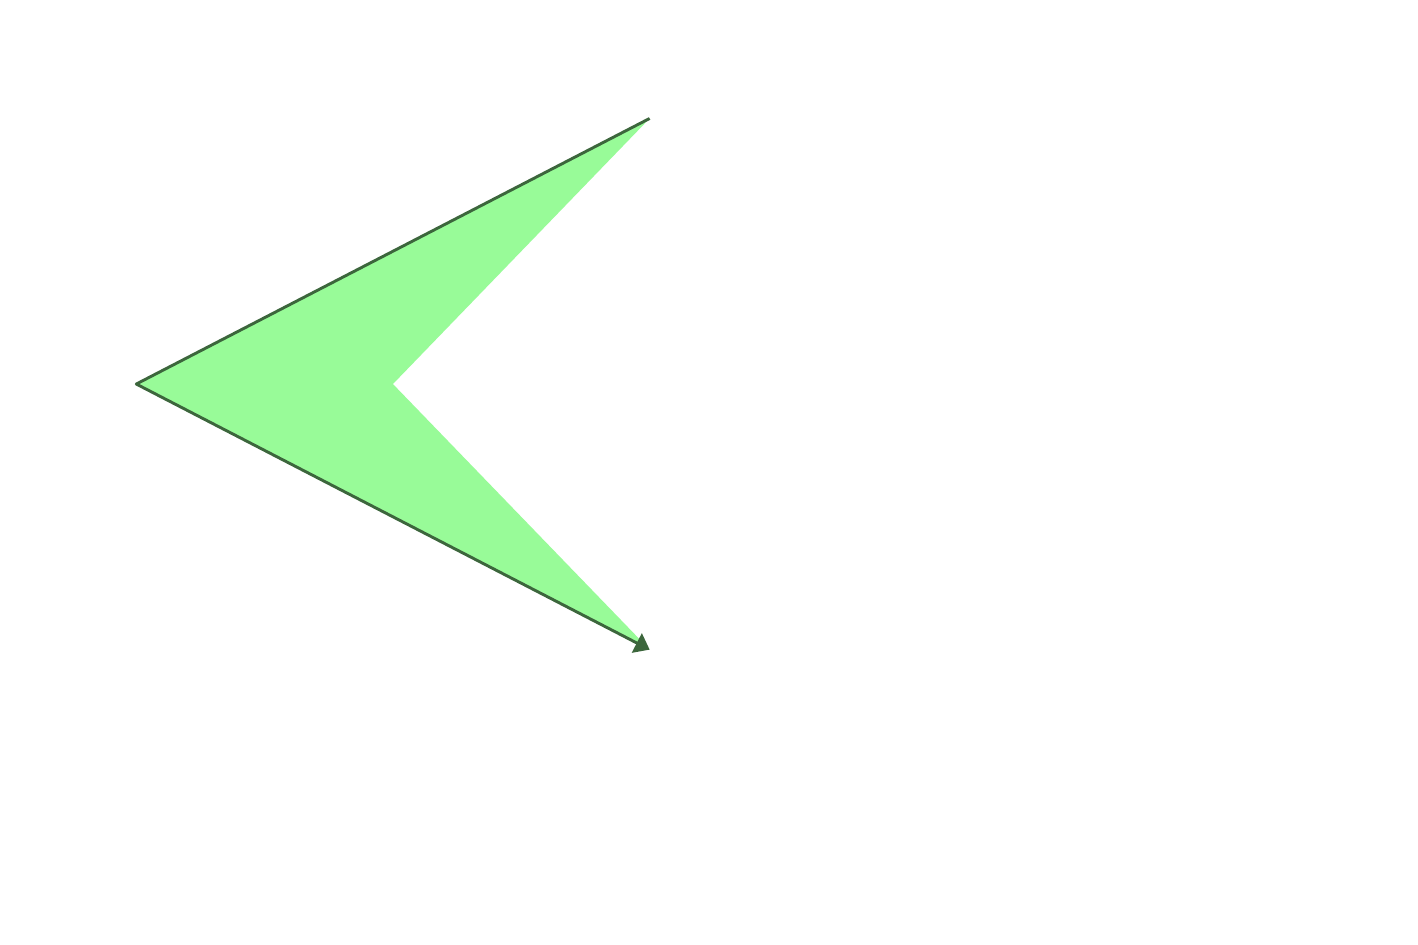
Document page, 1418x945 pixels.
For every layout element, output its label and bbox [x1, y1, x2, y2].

text_box [136, 118, 650, 650]
